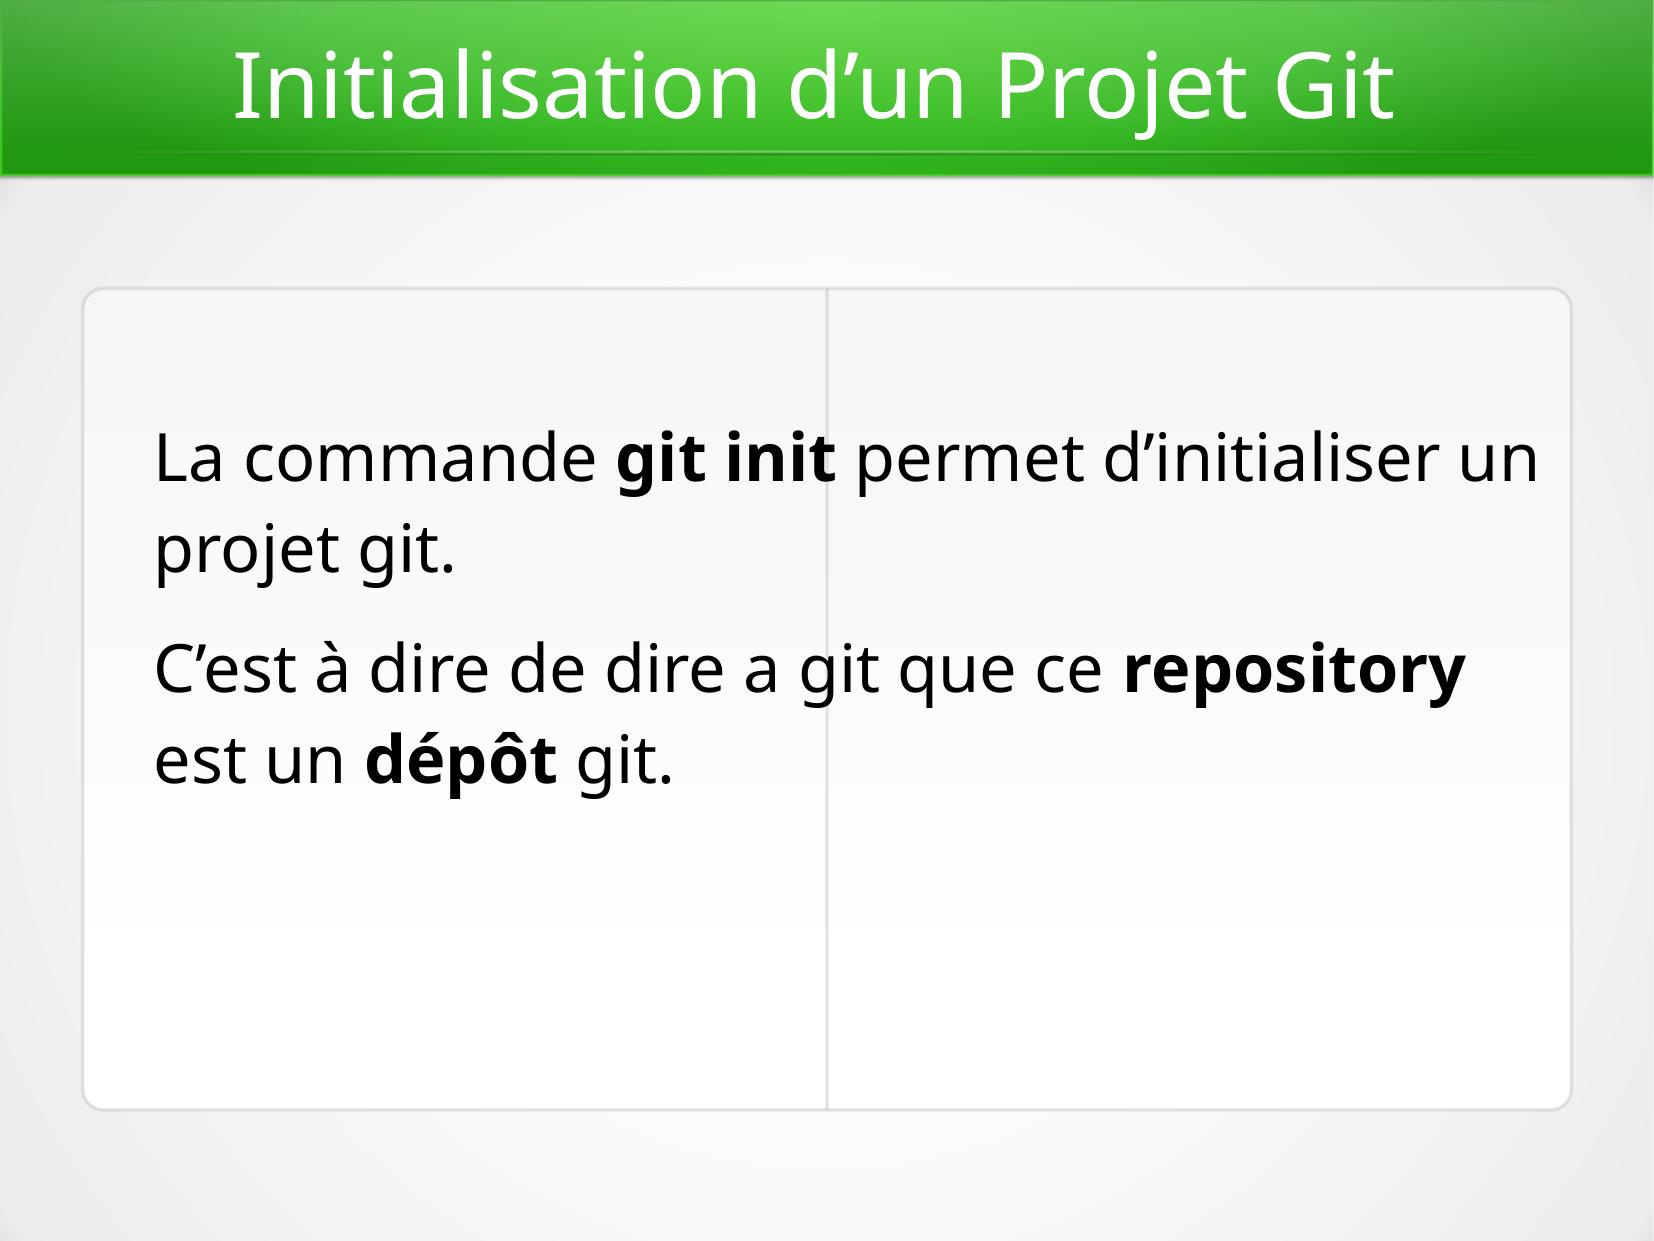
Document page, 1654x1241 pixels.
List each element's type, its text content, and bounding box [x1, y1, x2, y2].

list La commande git init permet d’initialiser un projet git. C’est à dire de dire a git que ce repository est un dépôt git. [82, 290, 1560, 1111]
title Initialisation d’un Projet Git [82, 0, 1571, 237]
picture [0, 0, 1654, 1241]
